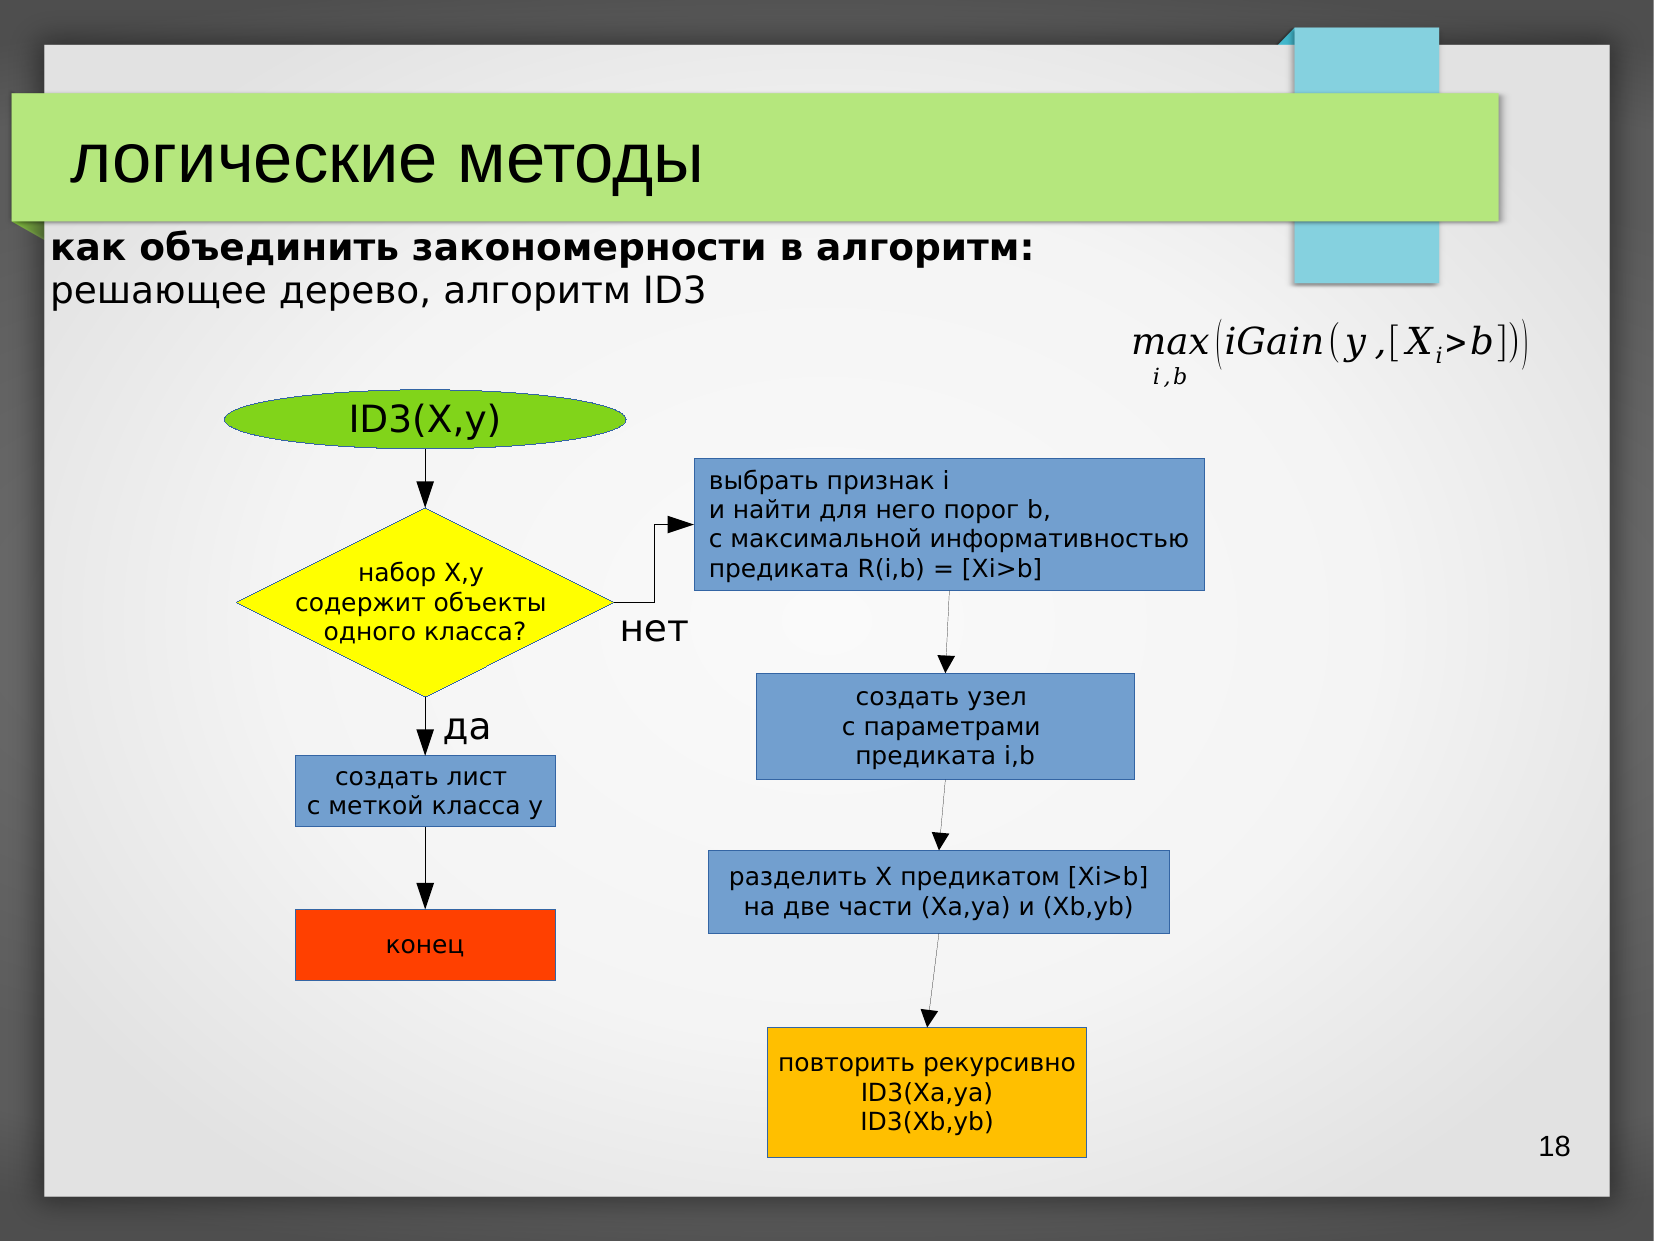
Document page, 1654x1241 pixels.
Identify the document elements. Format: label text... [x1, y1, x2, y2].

text_box создать лист с меткой класса y [295, 755, 556, 827]
text_box набор X,y содержит объекты одного класса? [236, 508, 614, 697]
text_box повторить рекурсивно ID3(Xa,ya) ID3(Xb,yb) [767, 1027, 1087, 1158]
text_box разделить X предикатом [Xi>b] на две части (Xa,ya) и (Xb,yb) [708, 850, 1170, 934]
text_box ID3(X,y) [224, 389, 627, 449]
text_box конец [295, 909, 556, 981]
text_box как объединить закономерности в алгоритм: решающее дерево, алгоритм ID3 [35, 218, 1193, 324]
title логические методы [70, 118, 1205, 199]
chart [1124, 317, 1536, 390]
picture [0, 0, 1654, 1241]
text_box создать узел с параметрами предиката i,b [756, 673, 1135, 780]
text_box выбрать признак i и найти для него порог b, с максимальной информативностью предиката R(i,b) = [Xi>b] [694, 458, 1205, 591]
